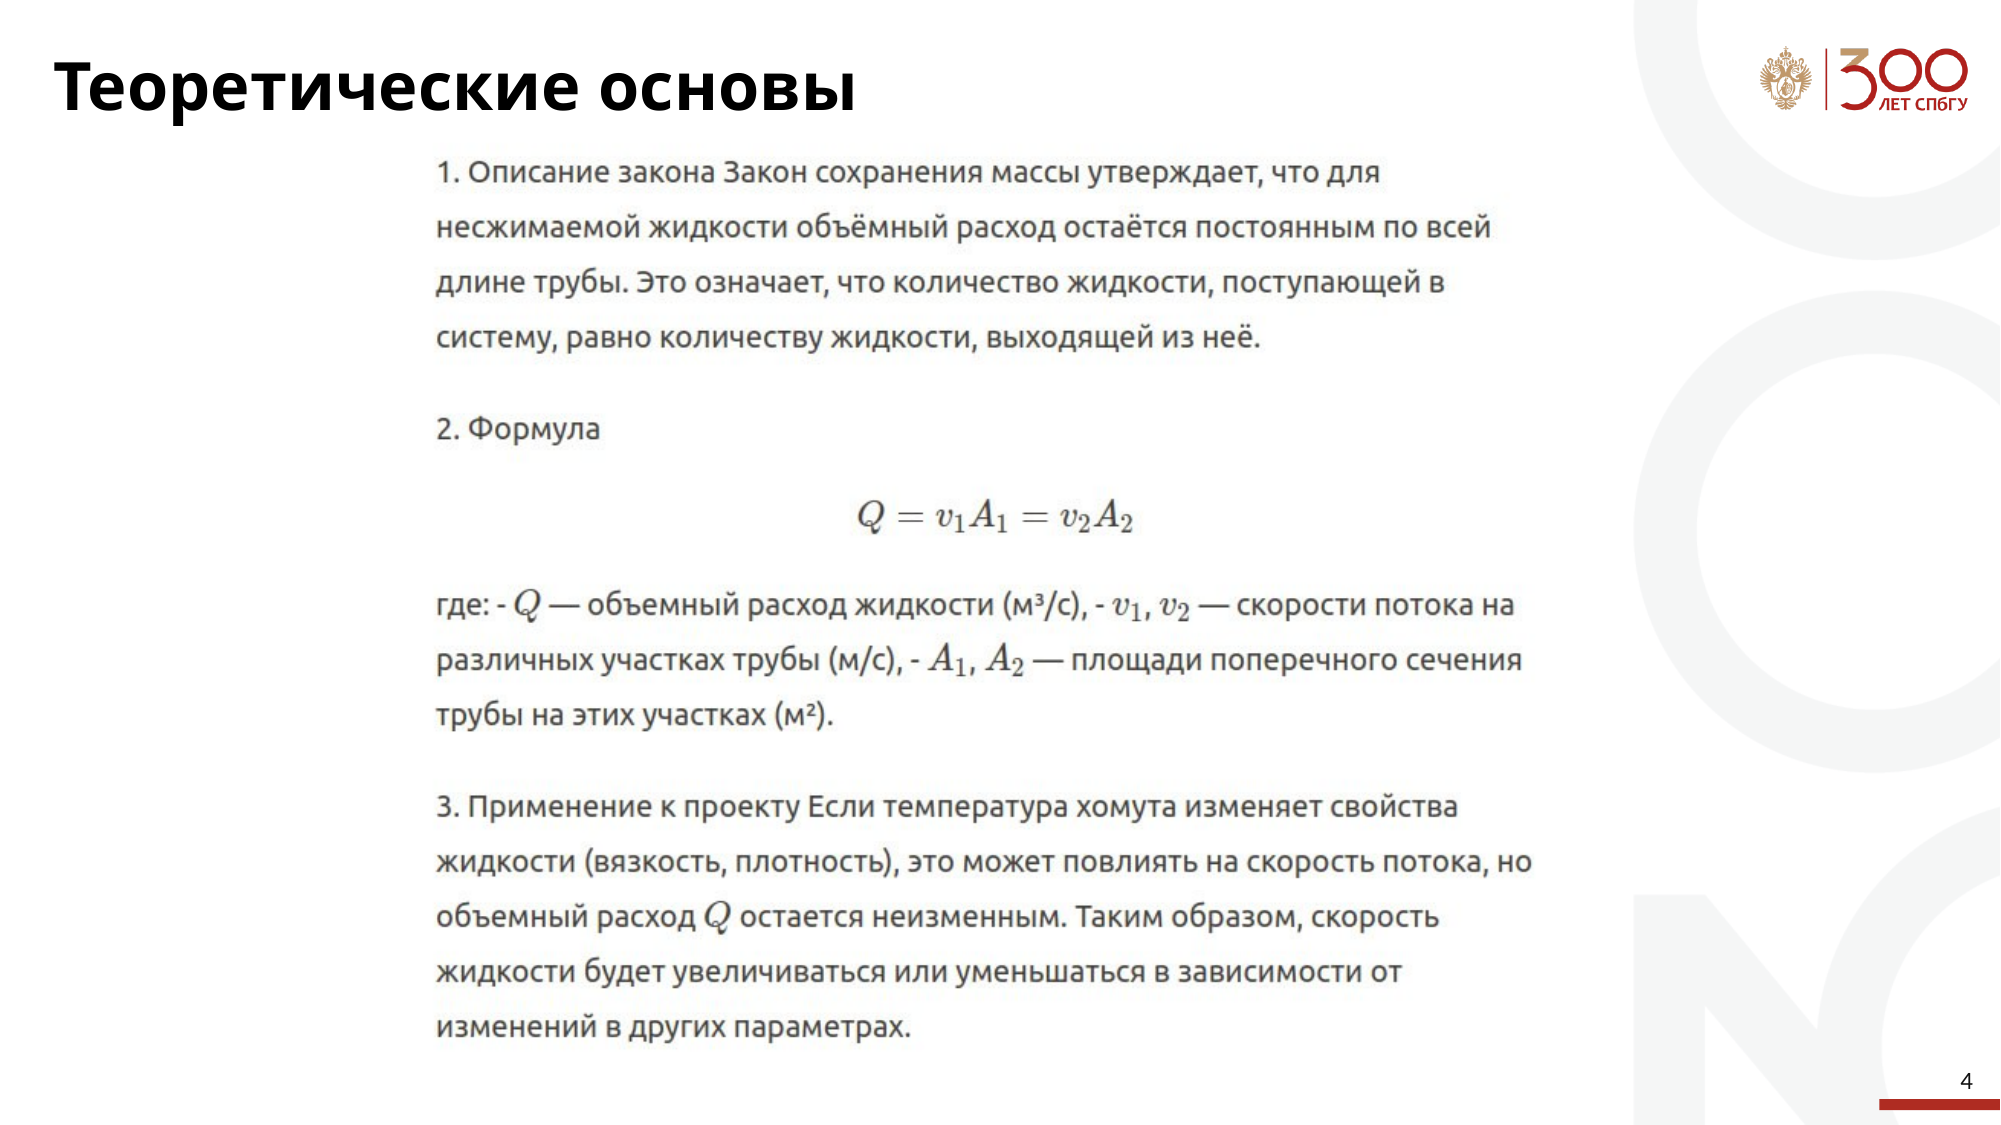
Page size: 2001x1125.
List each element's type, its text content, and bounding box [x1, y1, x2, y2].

picture [410, 0, 2000, 1125]
title Теоретические основы [39, 45, 1730, 162]
text_box <number> [1879, 1059, 1989, 1099]
